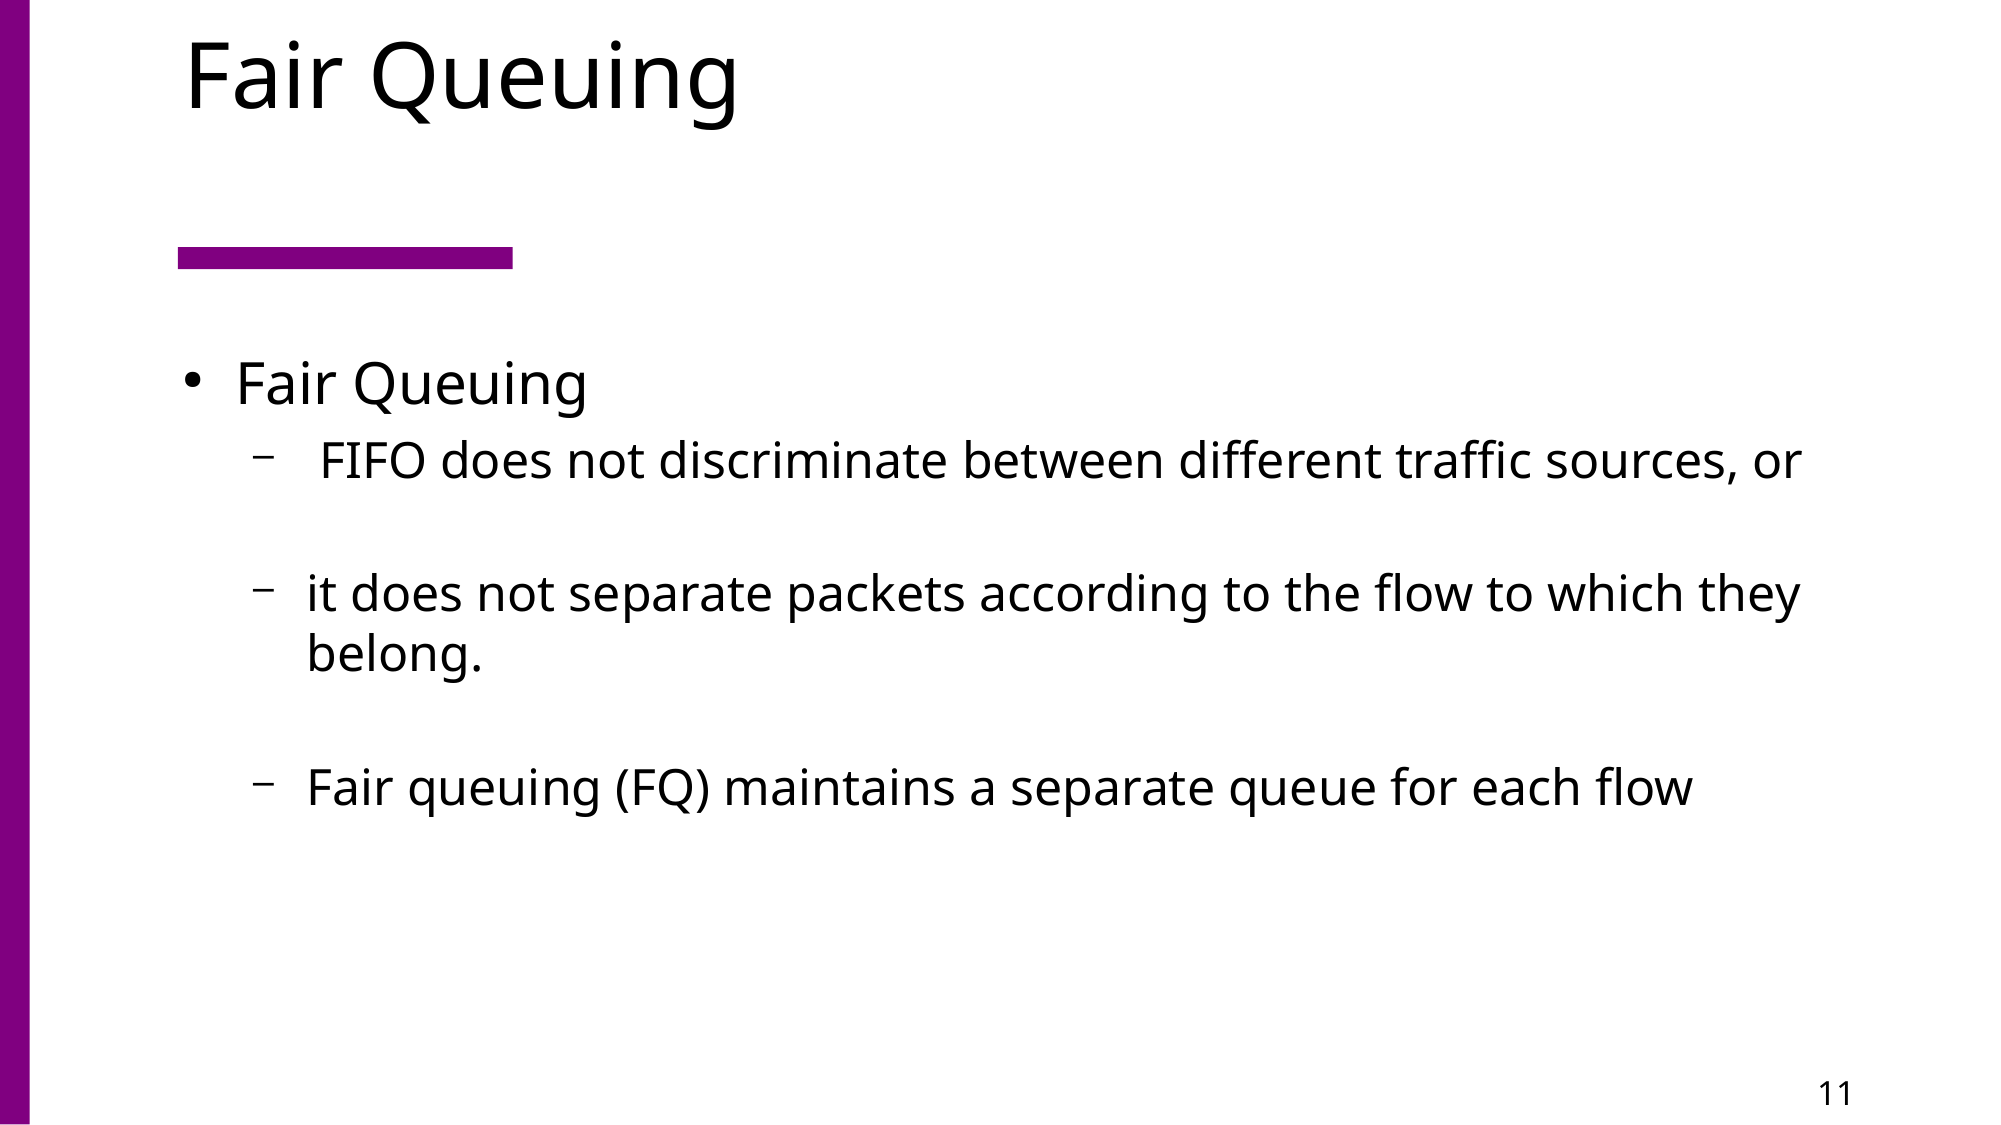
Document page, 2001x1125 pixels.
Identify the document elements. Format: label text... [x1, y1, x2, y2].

title Fair Queuing [133, 9, 1946, 135]
list Fair Queuing FIFO does not discriminate between different traffic sources, or it does not separate packets according to the flow to which they belong. Fair queuing (FQ) maintains a separate queue for each flow [149, 184, 1959, 1024]
